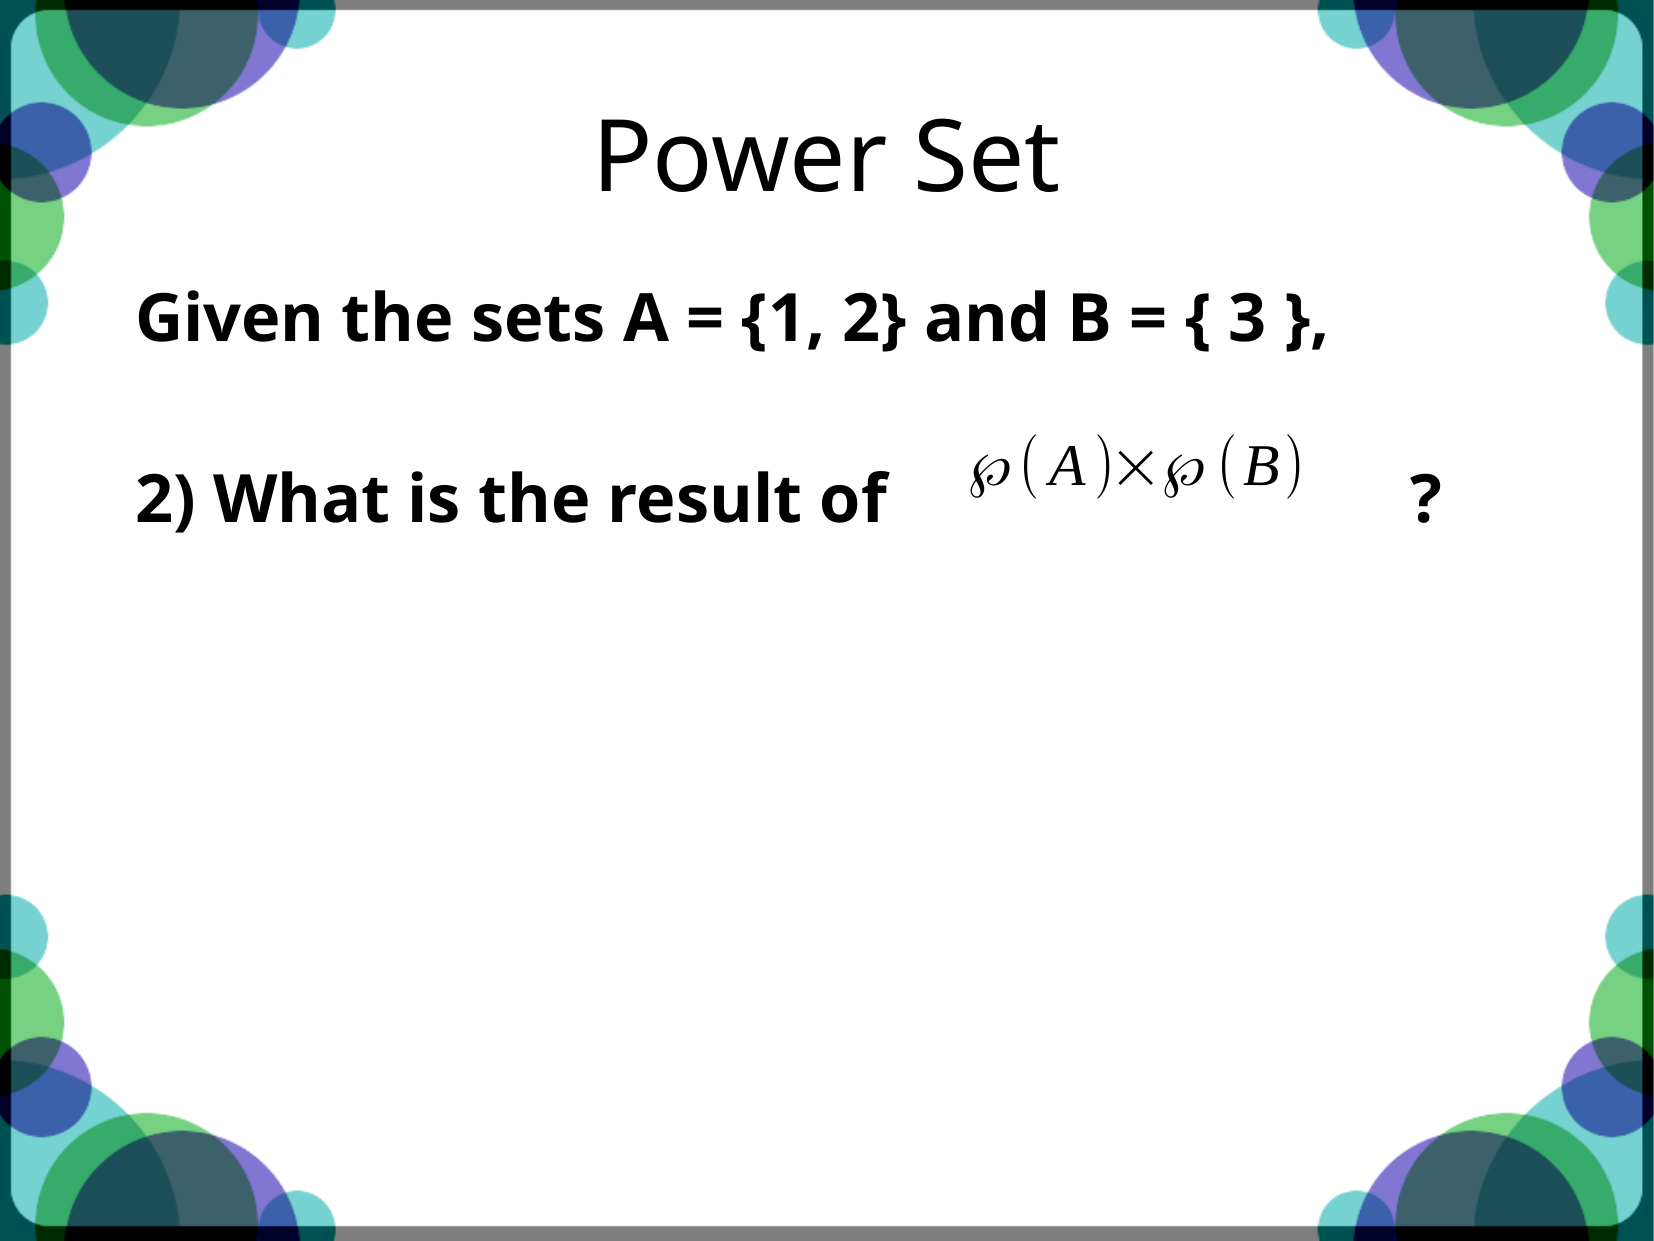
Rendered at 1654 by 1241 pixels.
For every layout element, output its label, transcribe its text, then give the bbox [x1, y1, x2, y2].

picture [0, 0, 1654, 1241]
chart [952, 429, 1317, 503]
title Power Set [82, 49, 1571, 257]
text_box Given the sets A = {1, 2} and B = { 3 }, 2) What is the result of ? [135, 270, 1531, 943]
